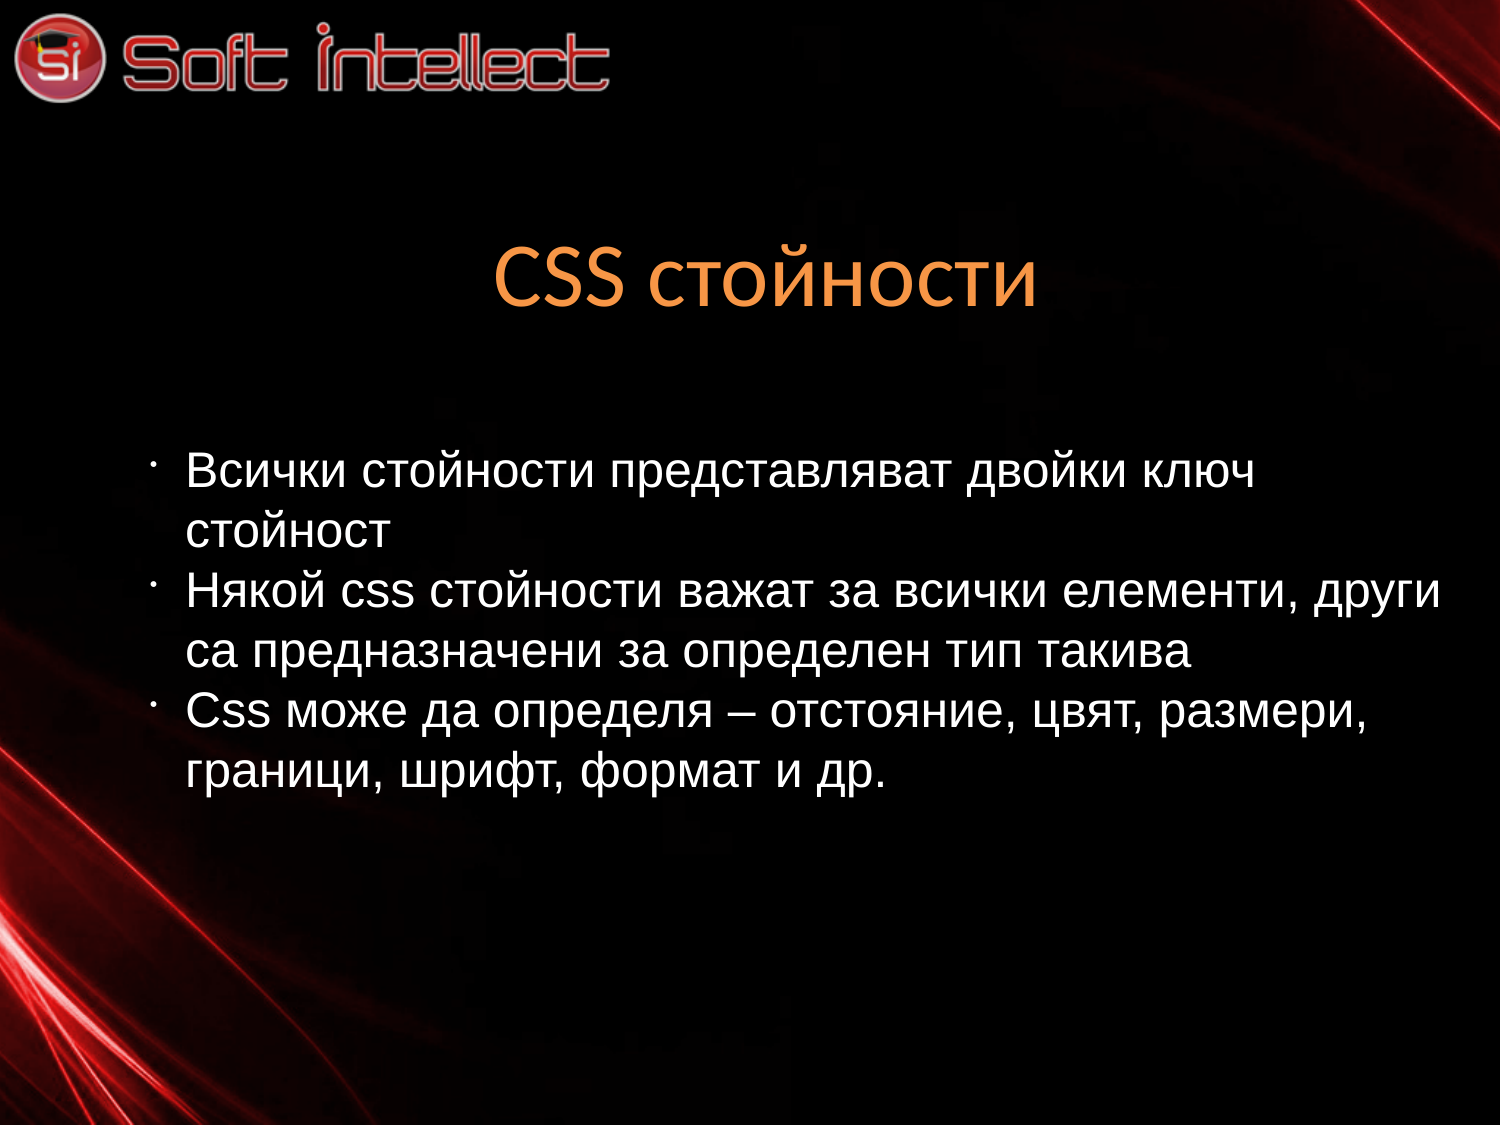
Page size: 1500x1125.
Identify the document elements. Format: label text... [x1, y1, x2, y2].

text_box CSS стойности [129, 149, 1405, 390]
picture [0, 0, 1500, 1125]
text_box Всички стойности представляват двойки ключ стойност Някой css стойности важат за всички елементи, други са предназначени за определен тип такива Css може да определя – отстояние, цвят, размери, граници, шрифт, формат и др. [135, 389, 1471, 1112]
